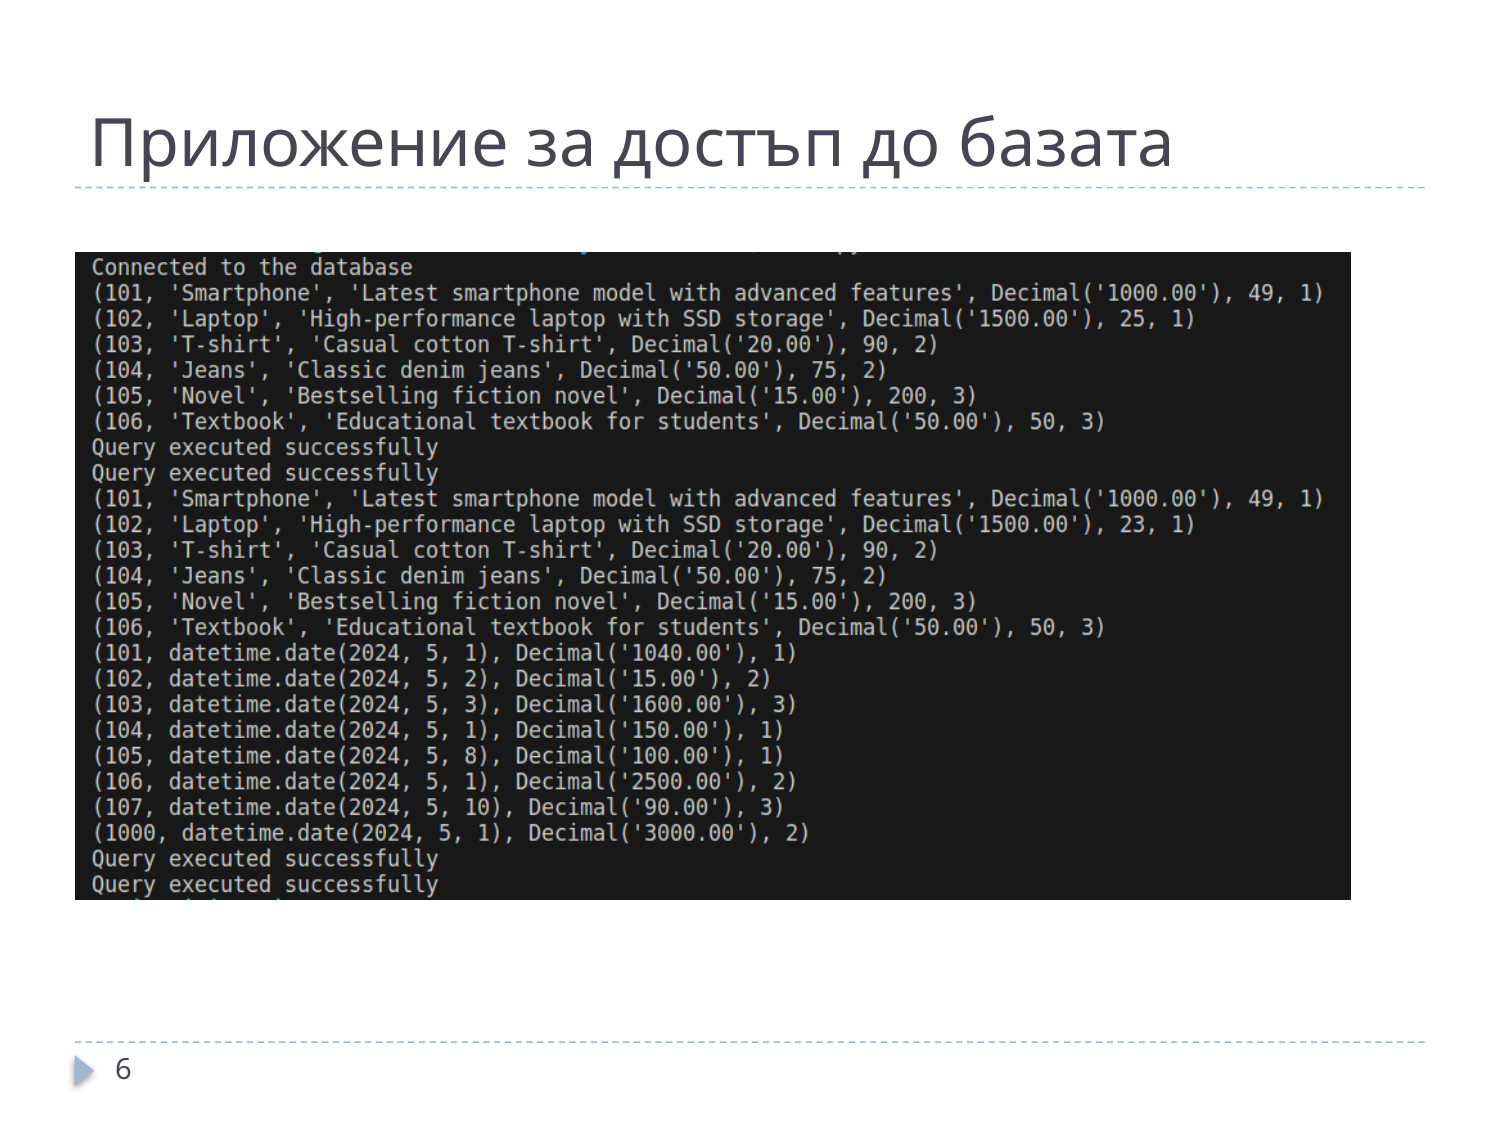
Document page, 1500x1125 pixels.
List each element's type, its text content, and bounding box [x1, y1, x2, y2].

title Приложение за достъп до базата [75, 24, 1425, 188]
picture [75, 252, 1351, 901]
